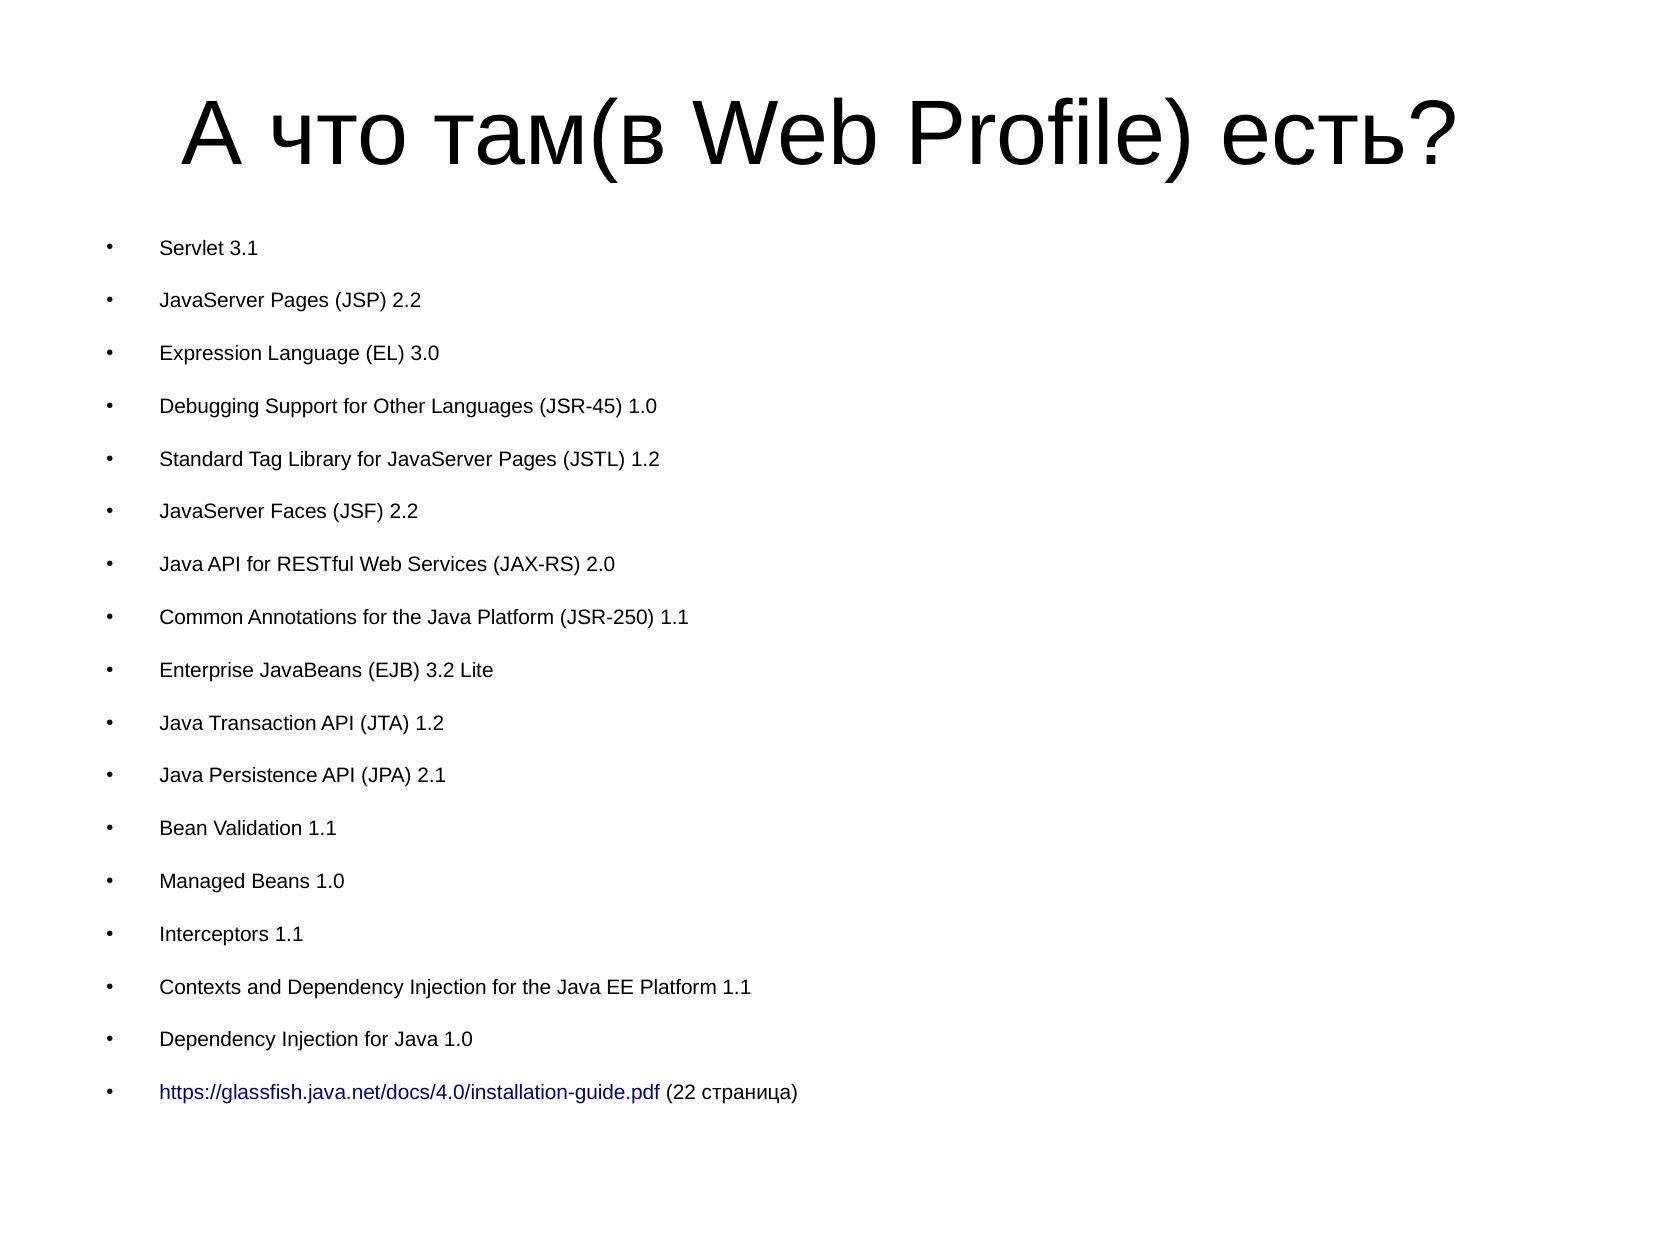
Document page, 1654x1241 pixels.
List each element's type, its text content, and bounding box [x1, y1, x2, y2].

list Servlet 3.1 JavaServer Pages (JSP) 2.2 Expression Language (EL) 3.0 Debugging Support for Other Languages (JSR-45) 1.0 Standard Tag Library for JavaServer Pages (JSTL) 1.2 JavaServer Faces (JSF) 2.2 Java API for RESTful Web Services (JAX-RS) 2.0 Common Annotations for the Java Platform (JSR-250) 1.1 Enterprise JavaBeans (EJB) 3.2 Lite Java Transaction API (JTA) 1.2 Java Persistence API (JPA) 2.1 Bean Validation 1.1 Managed Beans 1.0 Interceptors 1.1 Contexts and Dependency Injection for the Java EE Platform 1.1 Dependency Injection for Java 1.0 https://glassfish.java.net/docs/4.0/installation-guide.pdf (22 страница) [88, 236, 1577, 1100]
title А что там(в Web Profile) есть? [76, 29, 1565, 237]
